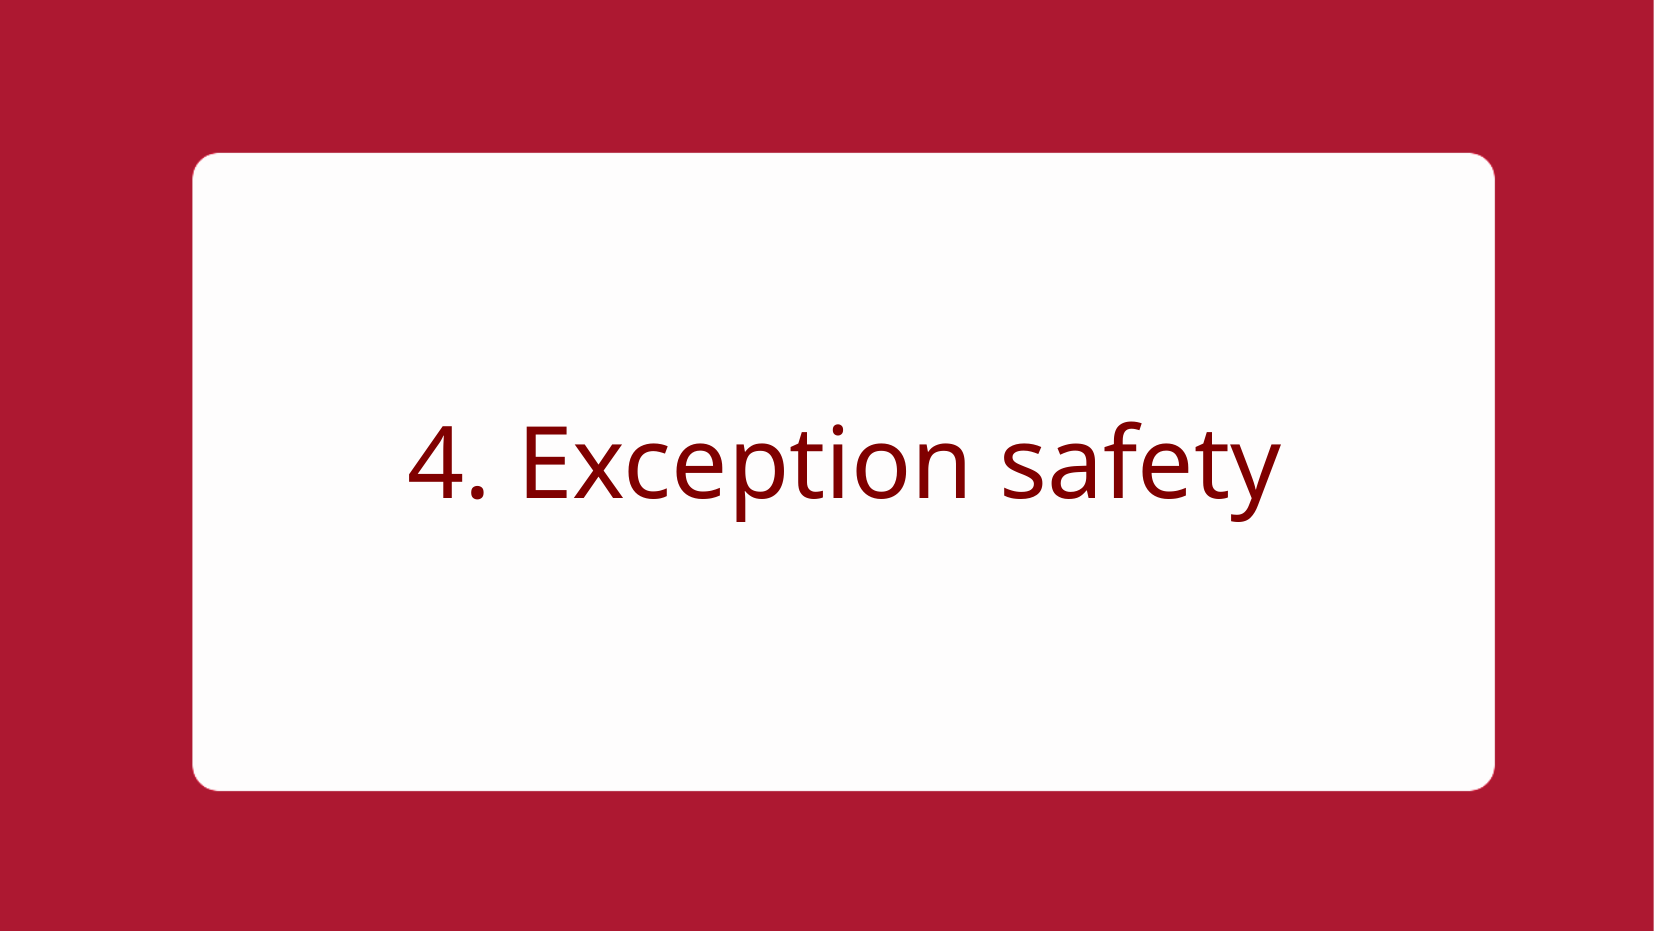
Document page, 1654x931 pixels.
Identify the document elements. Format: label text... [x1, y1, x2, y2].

picture [0, 0, 1654, 931]
title 4. Exception safety [201, 396, 1488, 524]
